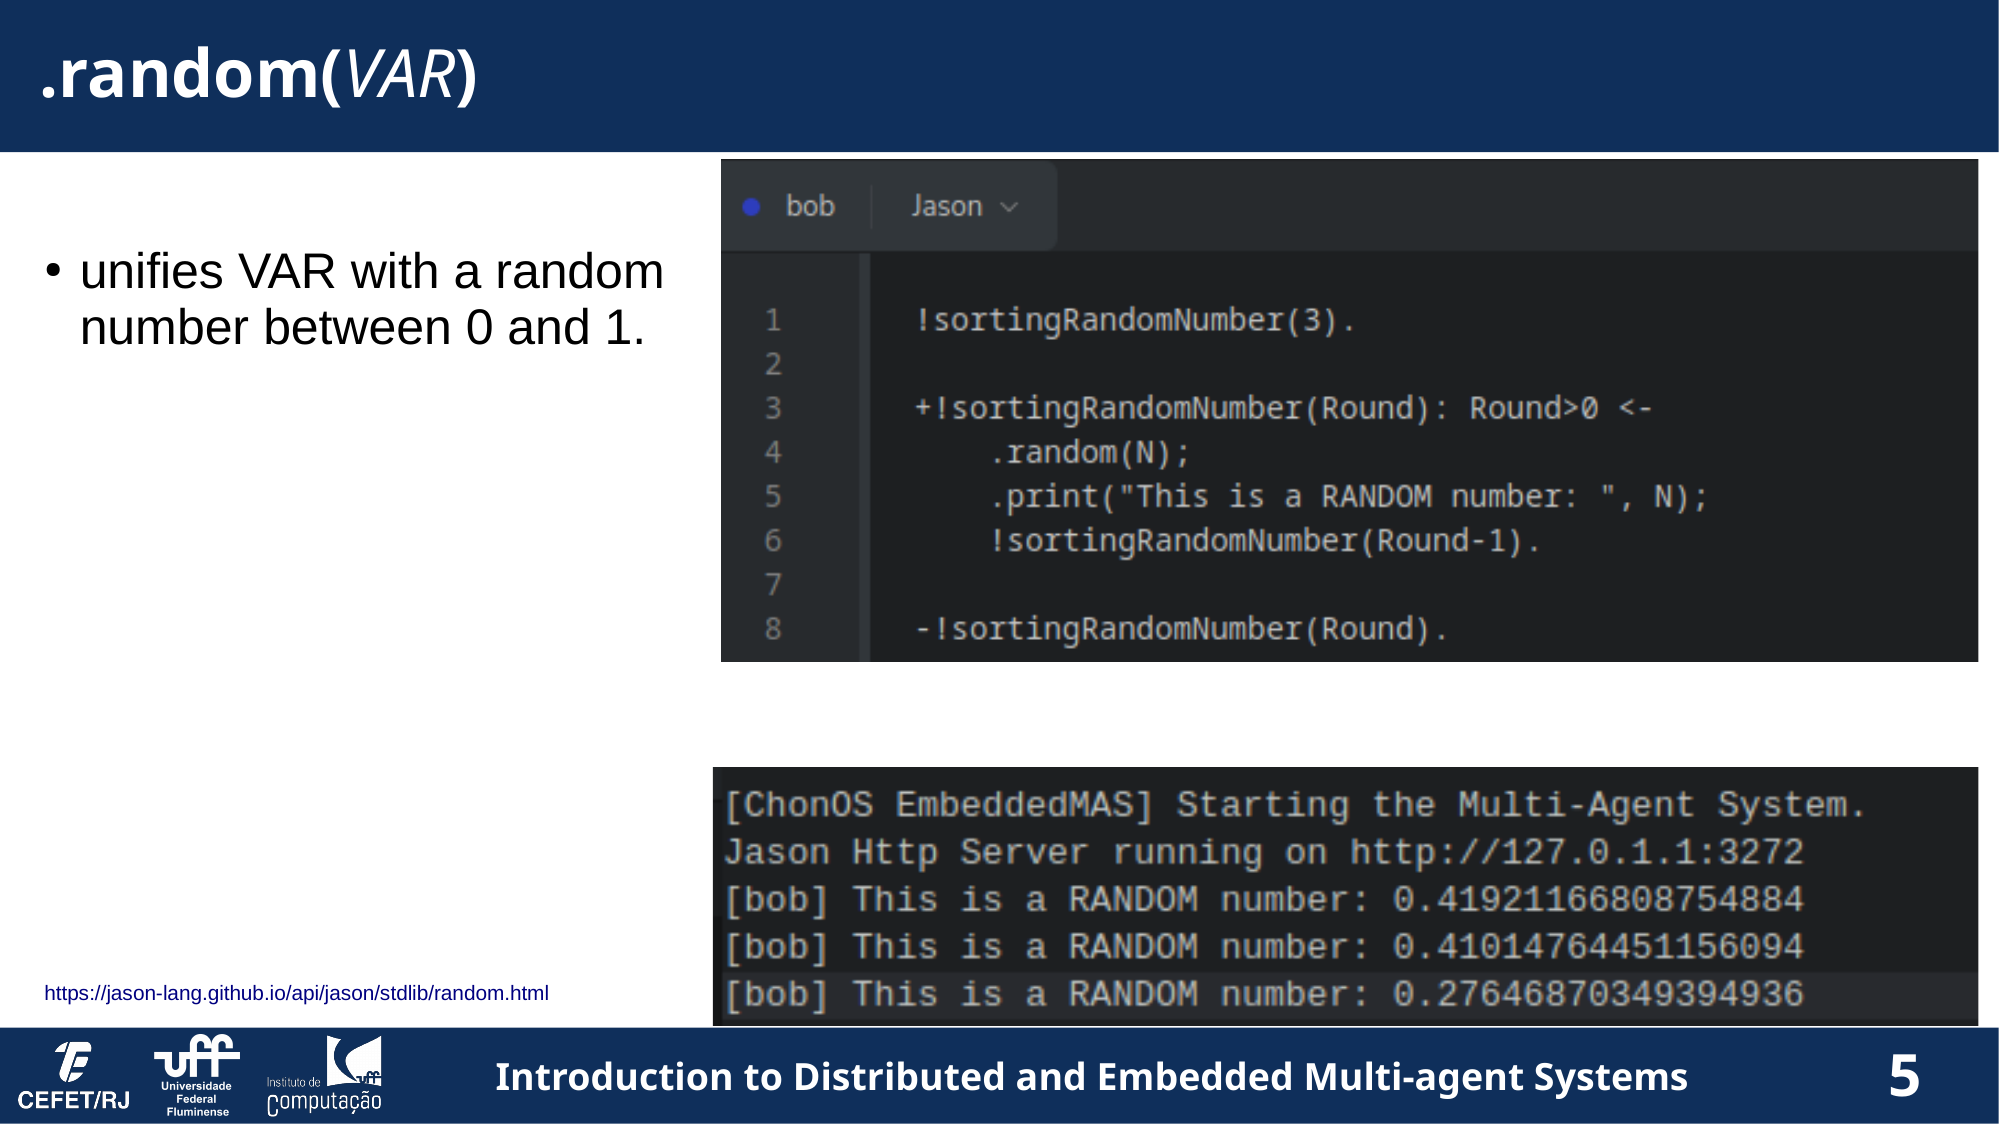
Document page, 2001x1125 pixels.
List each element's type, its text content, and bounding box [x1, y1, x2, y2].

text_box https://jason-lang.github.io/api/jason/stdlib/random.html [29, 974, 712, 1026]
picture [265, 1033, 383, 1117]
text_box .random(VAR) [25, 23, 1999, 119]
text_box unifies VAR with a random number between 0 and 1. [29, 236, 709, 443]
picture [721, 159, 1979, 662]
picture [712, 767, 1979, 1026]
picture [18, 1021, 129, 1125]
picture [153, 1033, 241, 1121]
